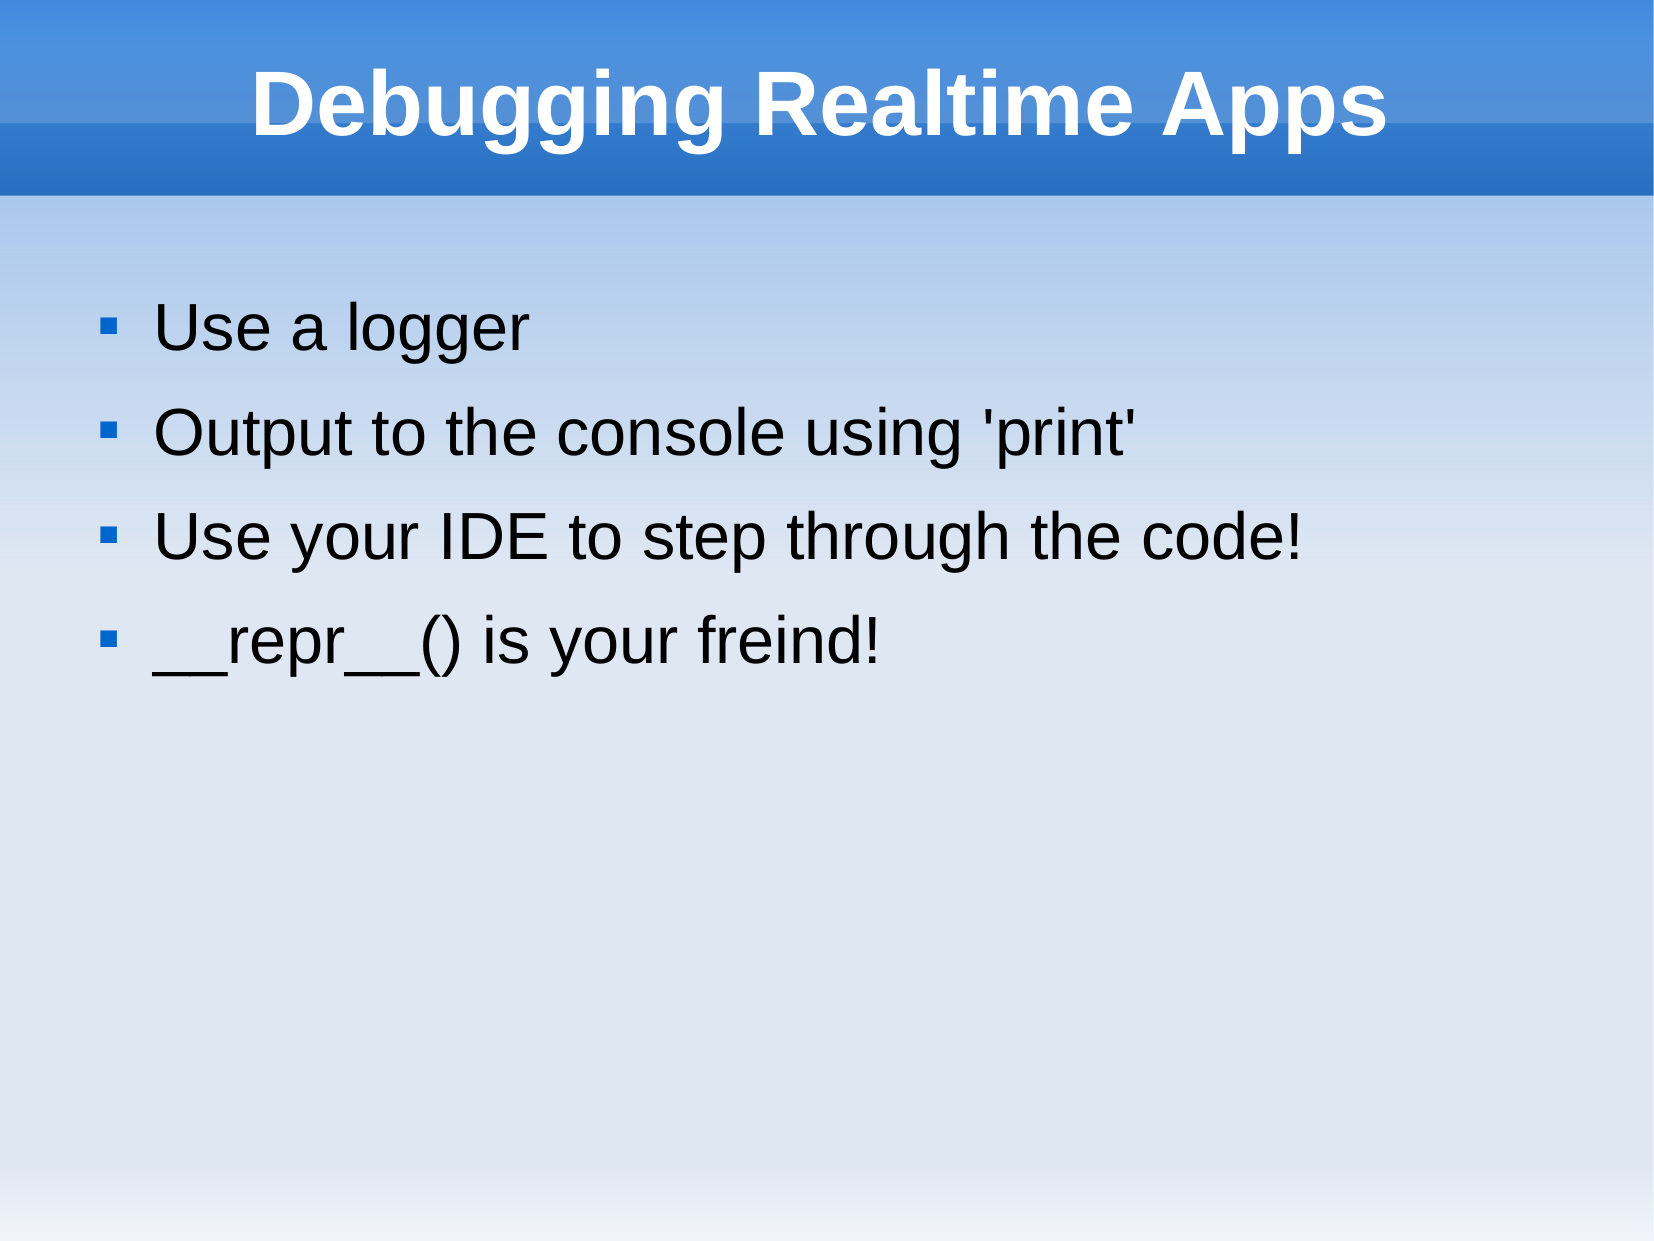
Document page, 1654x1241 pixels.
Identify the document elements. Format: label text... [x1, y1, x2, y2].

list Use a logger Output to the console using 'print' Use your IDE to step through the code! __repr__() is your freind! [82, 290, 1571, 1109]
title Debugging Realtime Apps [76, 0, 1565, 208]
picture [0, 0, 1654, 1241]
